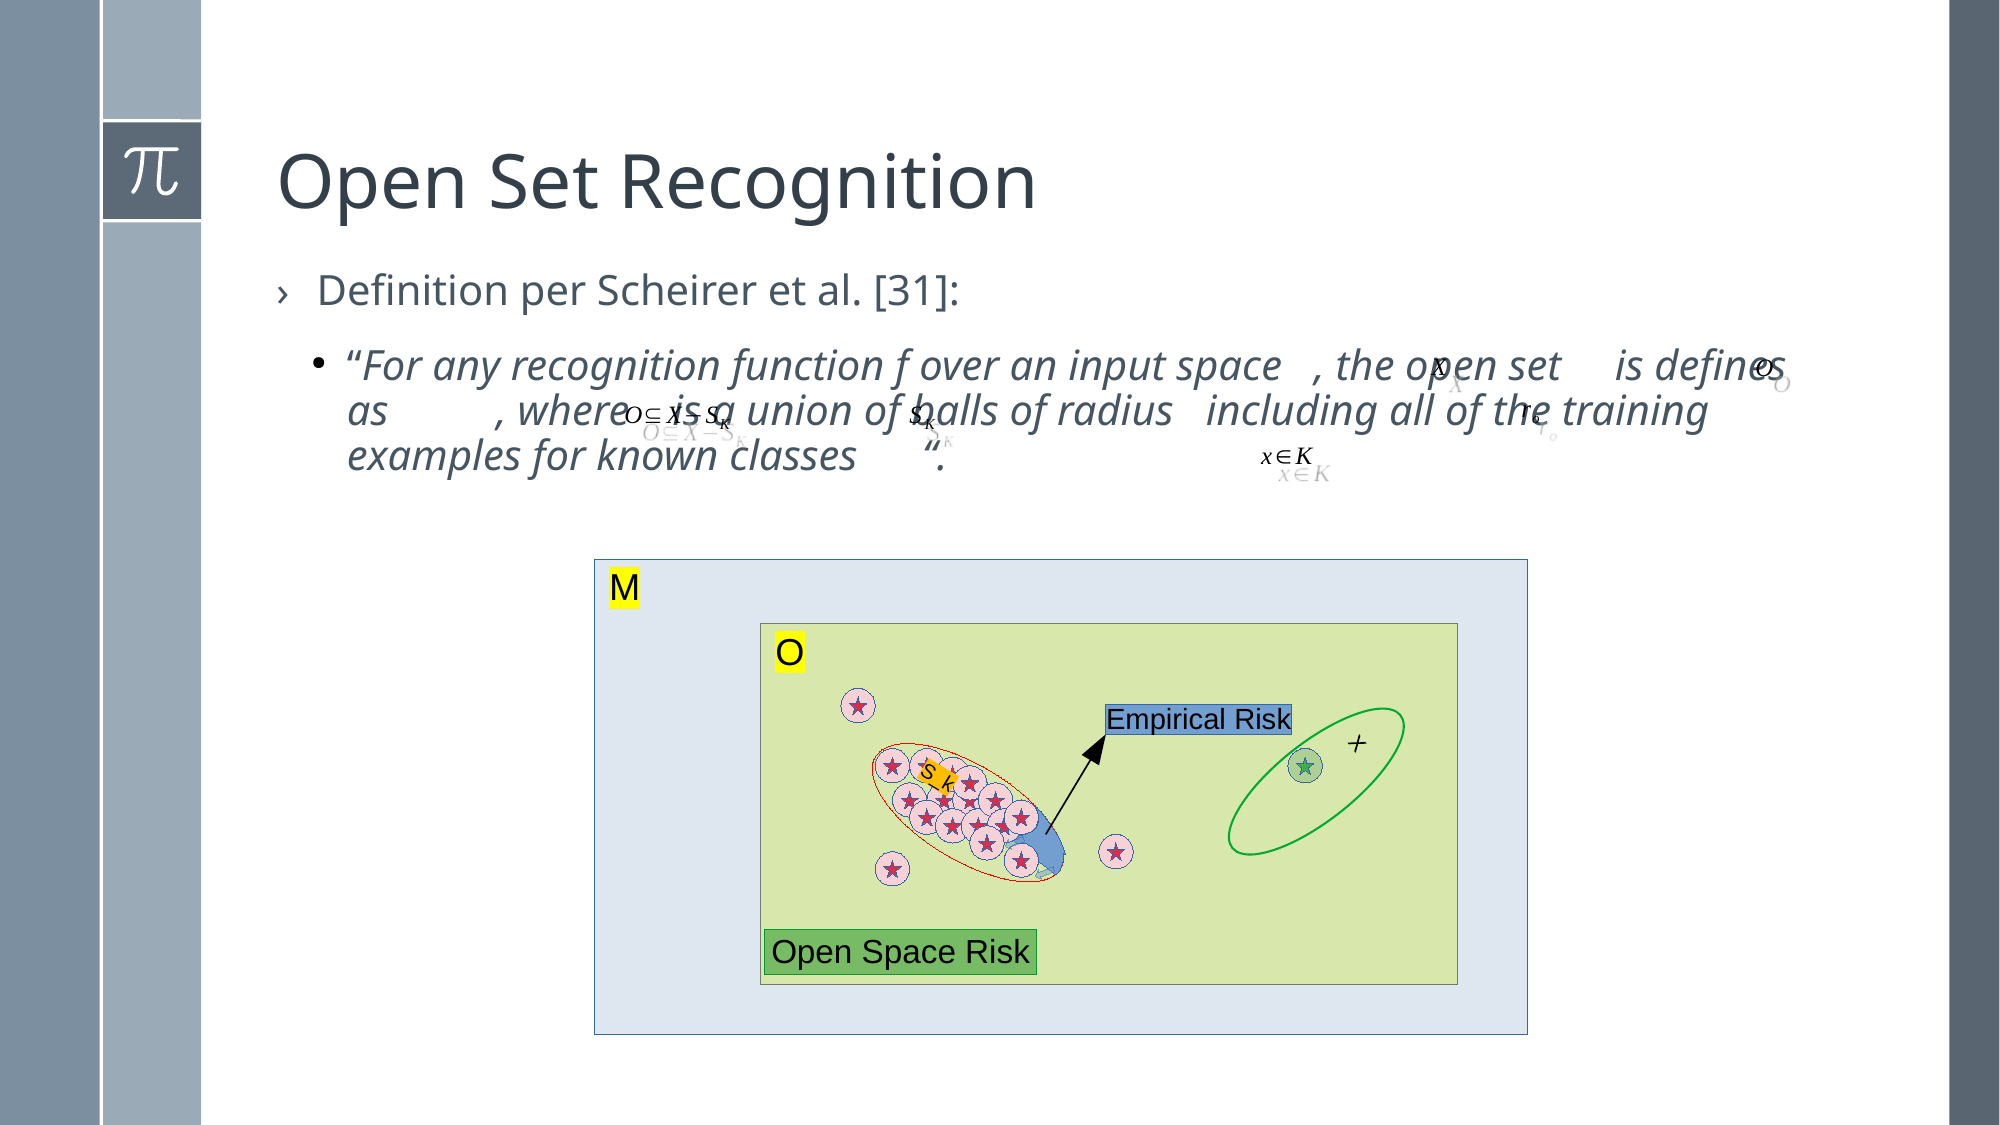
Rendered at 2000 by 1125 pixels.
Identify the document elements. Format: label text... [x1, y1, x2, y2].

text_box [875, 851, 910, 886]
chart [1515, 395, 1547, 428]
text_box Open Space Risk [764, 929, 1037, 975]
text_box Empirical Risk [1105, 704, 1292, 735]
text_box O [760, 623, 1458, 985]
chart [1253, 443, 1321, 471]
text_box [1098, 834, 1134, 869]
text_box [1005, 805, 1066, 880]
text_box Definition per Scheirer et al. [31]: “For any recognition function f over an input space , the open set is defines as , where is a union of balls of radius including all of the training examples for known classes “. [261, 262, 1845, 1013]
text_box Open Set Recognition [261, 29, 1867, 233]
chart [1423, 353, 1456, 381]
chart [903, 401, 942, 434]
text_box M [594, 559, 1528, 1035]
text_box S_k [872, 743, 1055, 882]
chart [618, 401, 738, 434]
text_box X [1228, 708, 1404, 855]
chart [1749, 354, 1780, 382]
text_box [840, 688, 876, 723]
